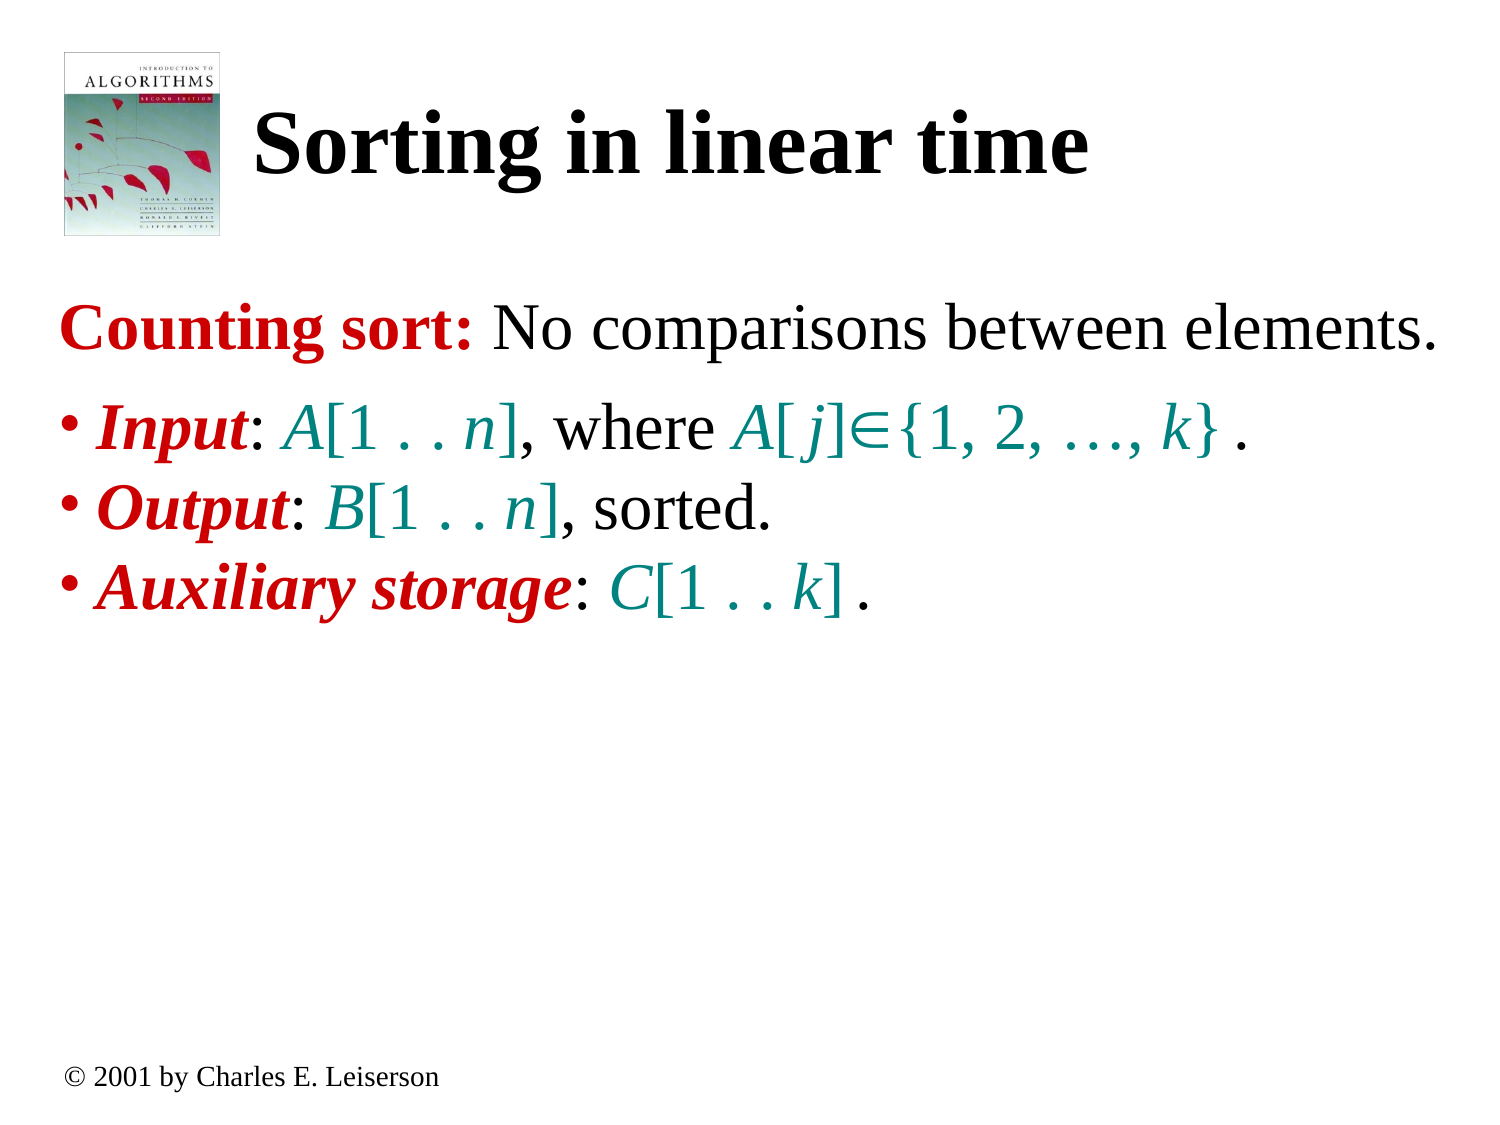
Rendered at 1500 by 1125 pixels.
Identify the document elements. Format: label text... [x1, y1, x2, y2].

picture [64, 52, 220, 236]
text_box Counting sort: No comparisons between elements. [43, 274, 1456, 371]
title Sorting in linear time [237, 49, 1475, 238]
text_box Input: A[1 . . n], where A[ j]{1, 2, …, k} . Output: B[1 . . n], sorted. Auxiliary storage: C[1 . . k] . [43, 374, 1266, 631]
